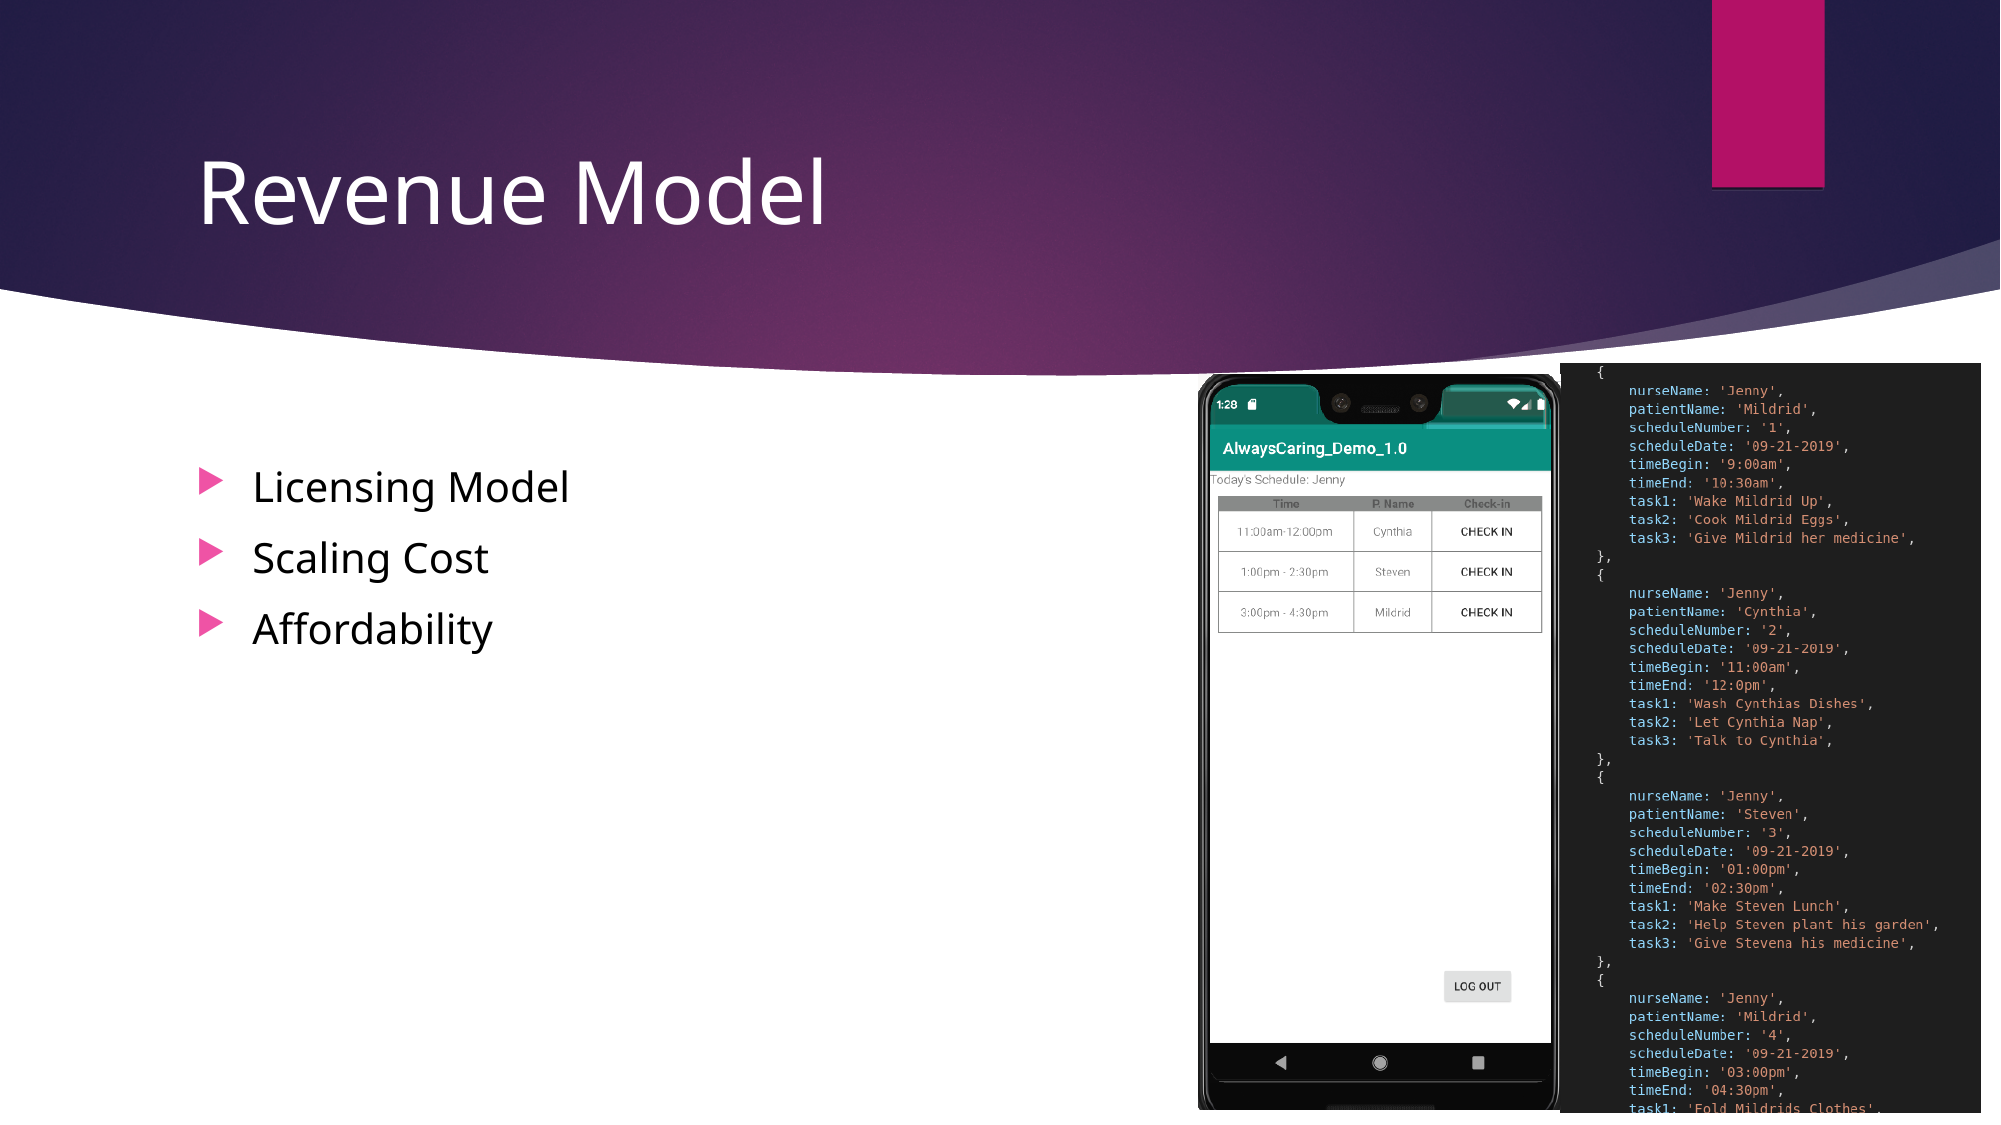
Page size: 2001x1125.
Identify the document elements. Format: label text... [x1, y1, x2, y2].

list Licensing Model Scaling Cost Affordability [181, 453, 1198, 1025]
title Revenue Model [181, 74, 1649, 304]
picture [1198, 363, 1981, 1113]
text_box [0, 0, 2000, 1125]
